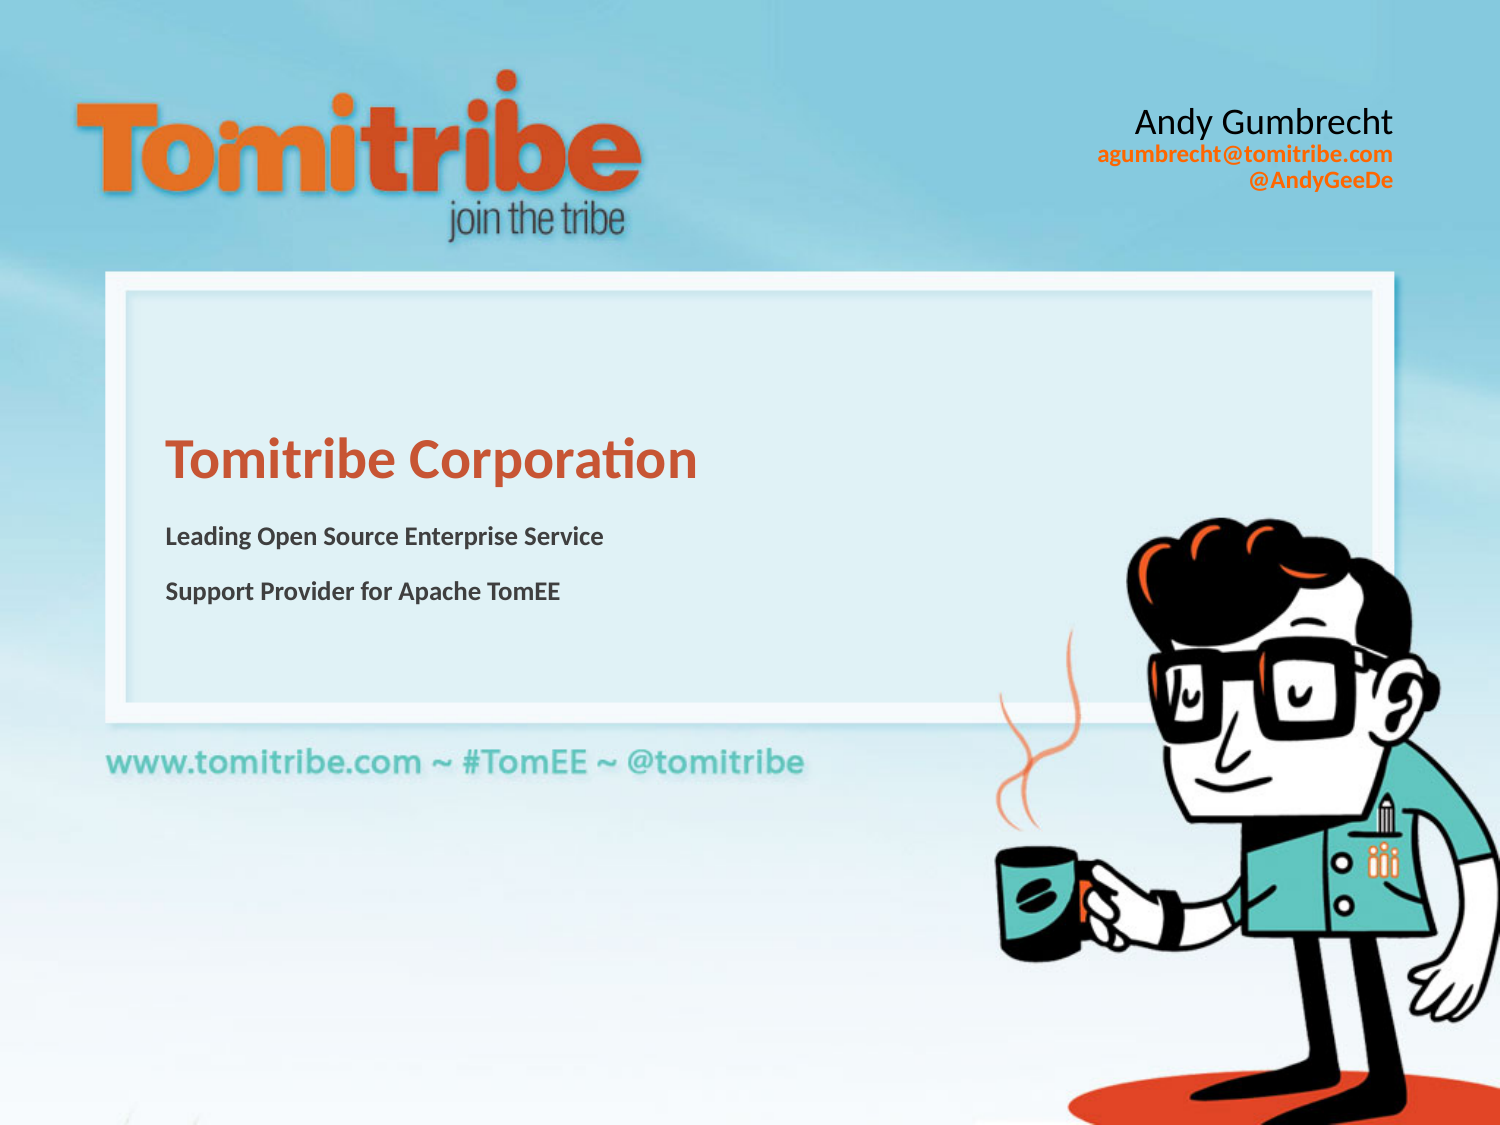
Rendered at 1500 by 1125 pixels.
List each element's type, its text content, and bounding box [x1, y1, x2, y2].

text_box Tomitribe Corporation Leading Open Source Enterprise Service Support Provider for Apache TomEE [150, 320, 1345, 668]
picture [0, 0, 1500, 1125]
title Andy Gumbrecht agumbrecht@tomitribe.com @AndyGeeDe [744, 96, 1394, 204]
